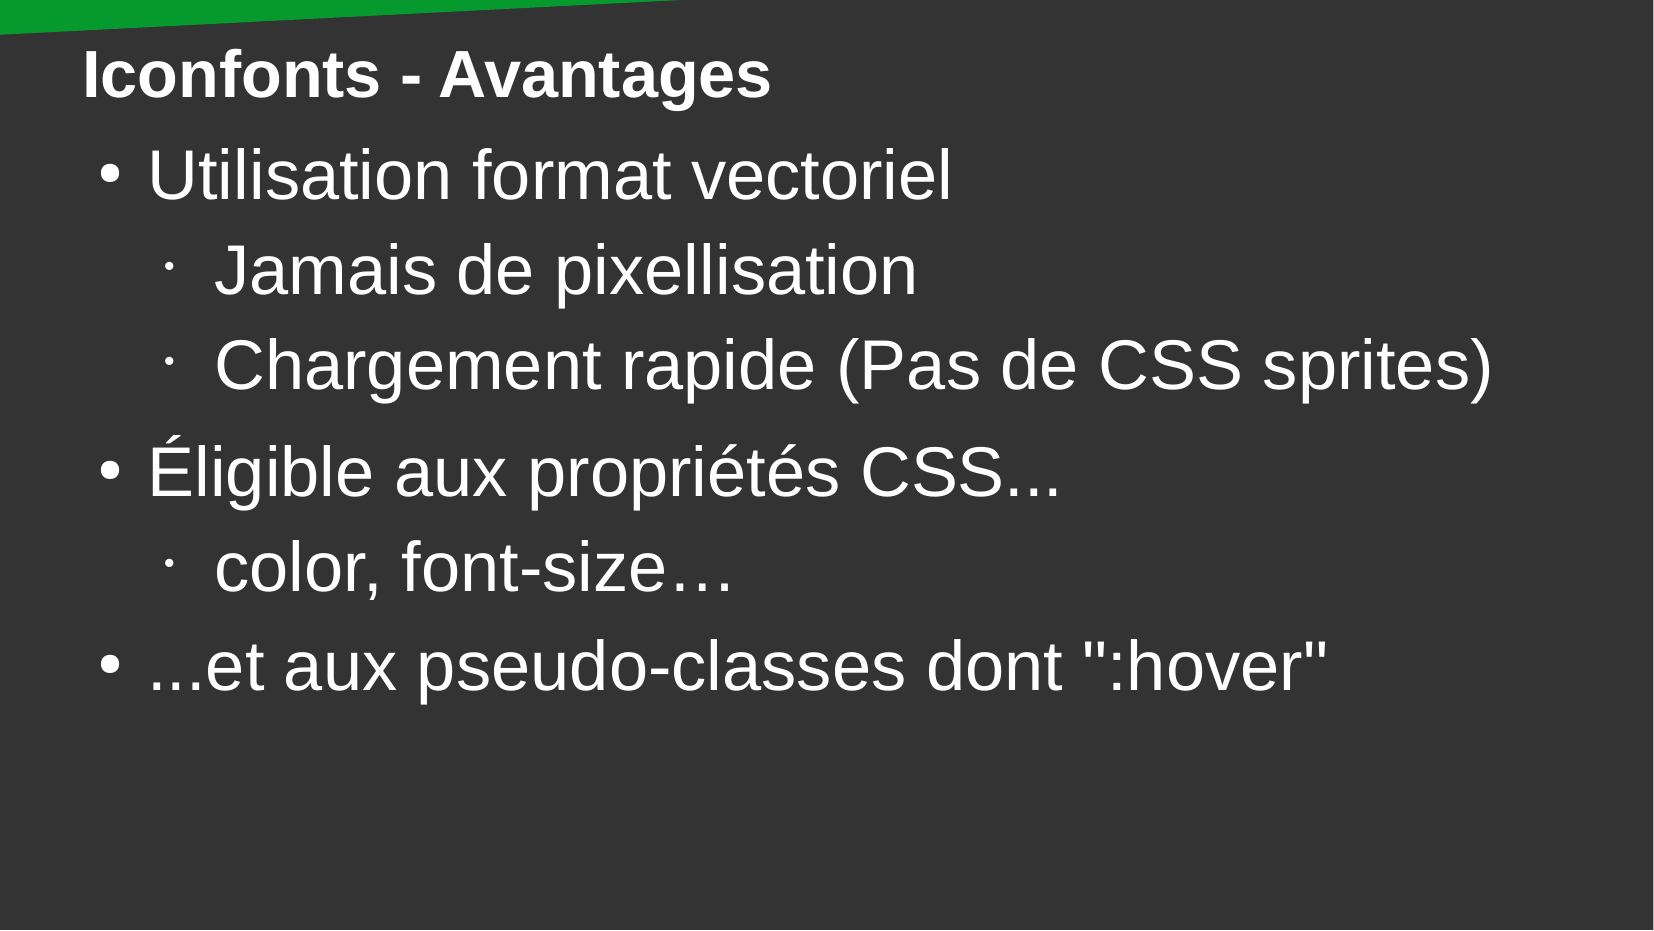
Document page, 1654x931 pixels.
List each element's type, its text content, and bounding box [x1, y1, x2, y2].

title Iconfonts - Avantages [82, 37, 1571, 114]
text_box [0, 0, 682, 35]
list Utilisation format vectoriel Jamais de pixellisation Chargement rapide (Pas de CSS sprites) Éligible aux propriétés CSS... color, font-size… ...et aux pseudo-classes dont ":hover" [80, 135, 1620, 709]
